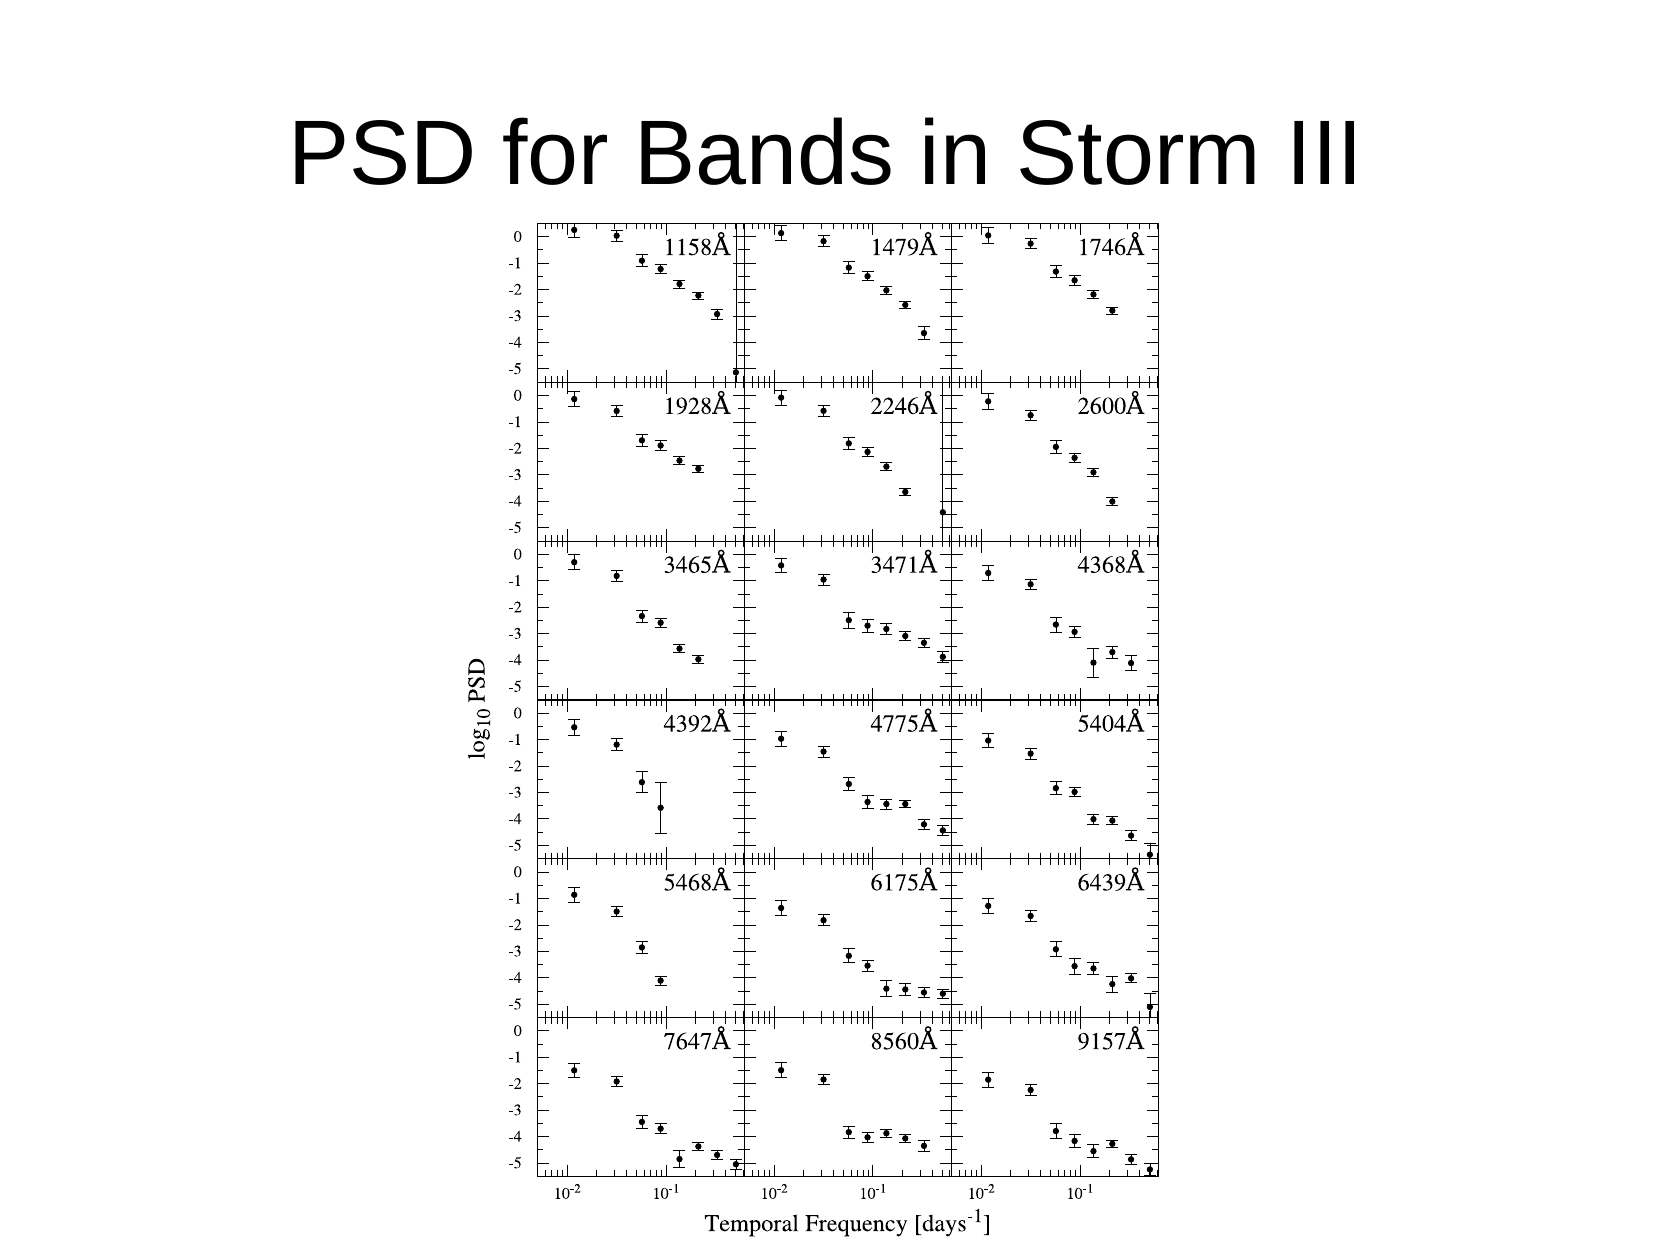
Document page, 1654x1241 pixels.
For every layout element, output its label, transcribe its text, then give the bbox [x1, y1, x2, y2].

title PSD for Bands in Storm III [82, 49, 1571, 257]
picture [380, 188, 1228, 1241]
